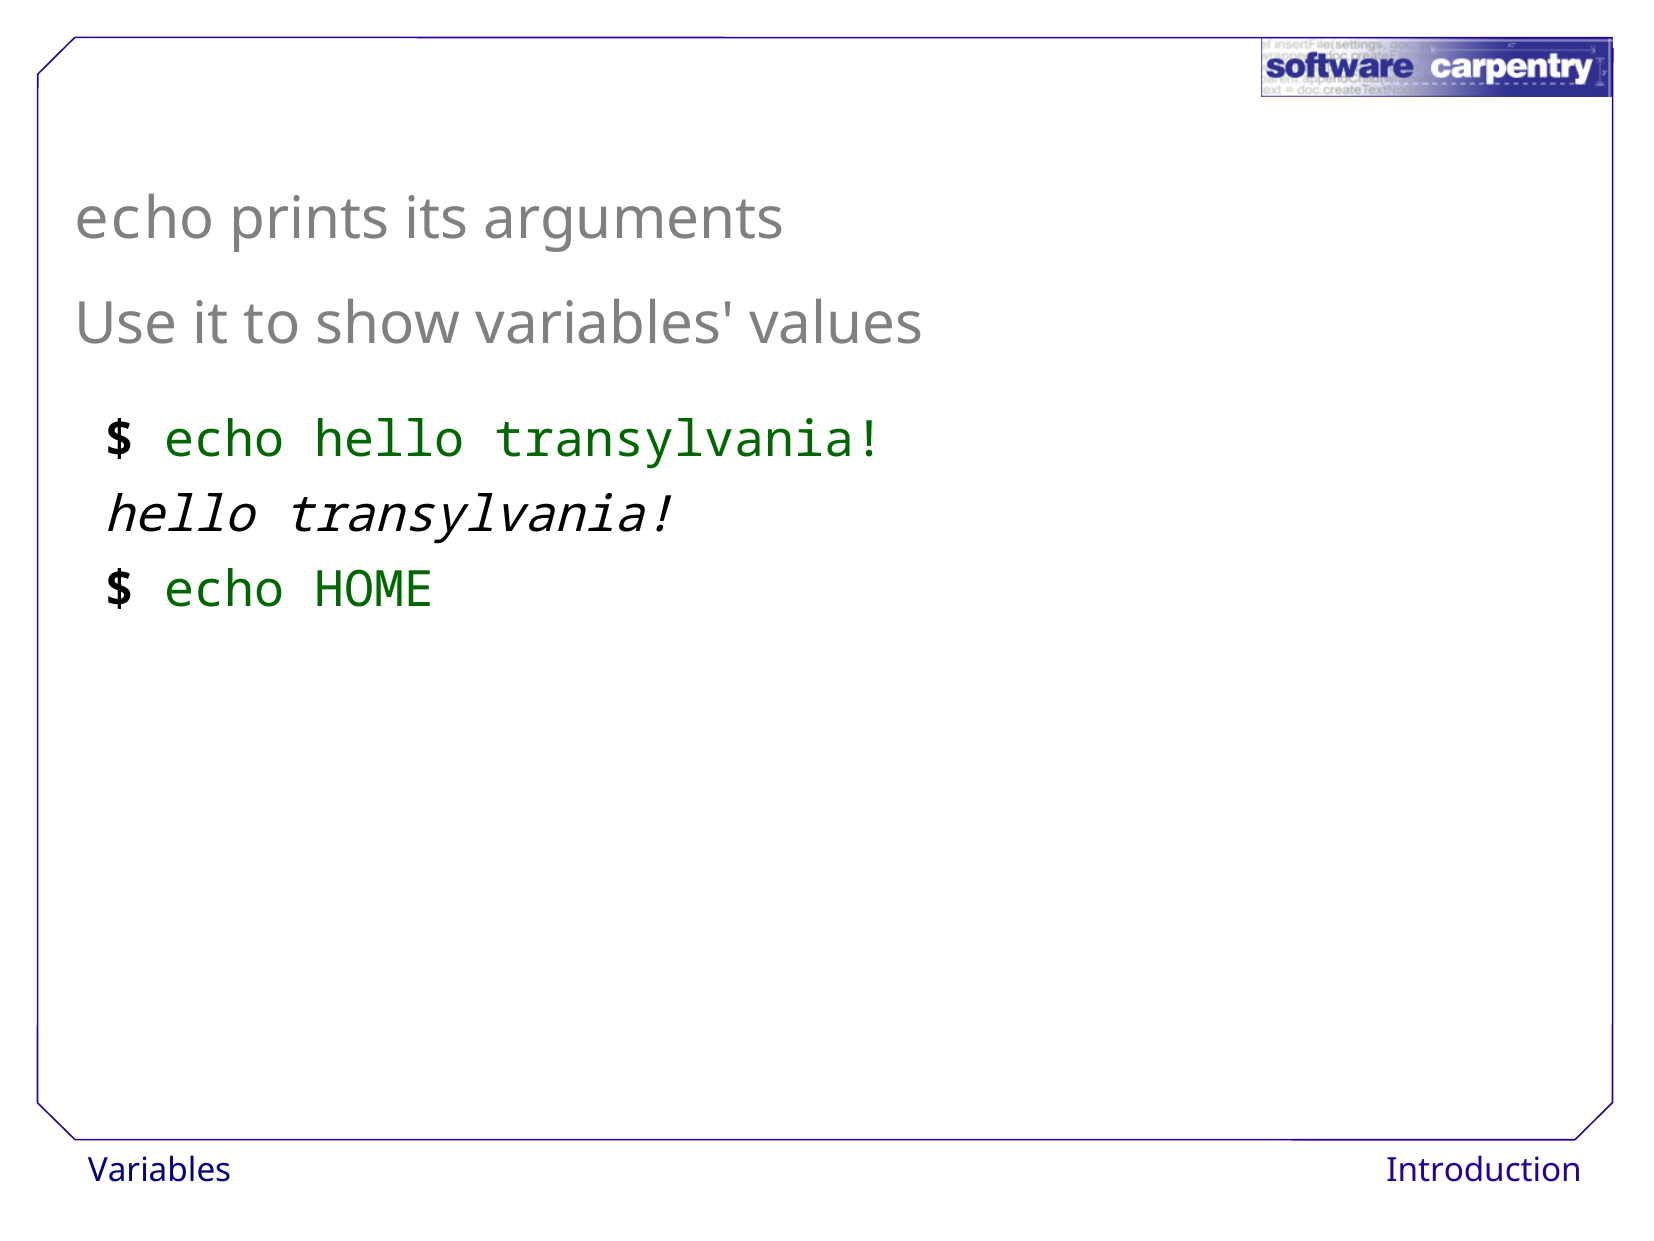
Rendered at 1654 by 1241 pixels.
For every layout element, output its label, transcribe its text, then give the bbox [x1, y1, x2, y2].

picture [1261, 39, 1613, 97]
text_box $ echo hello transylvania! hello transylvania! $ echo HOME [89, 383, 1512, 1084]
text_box echo prints its arguments Use it to show variables' values [59, 137, 1089, 364]
